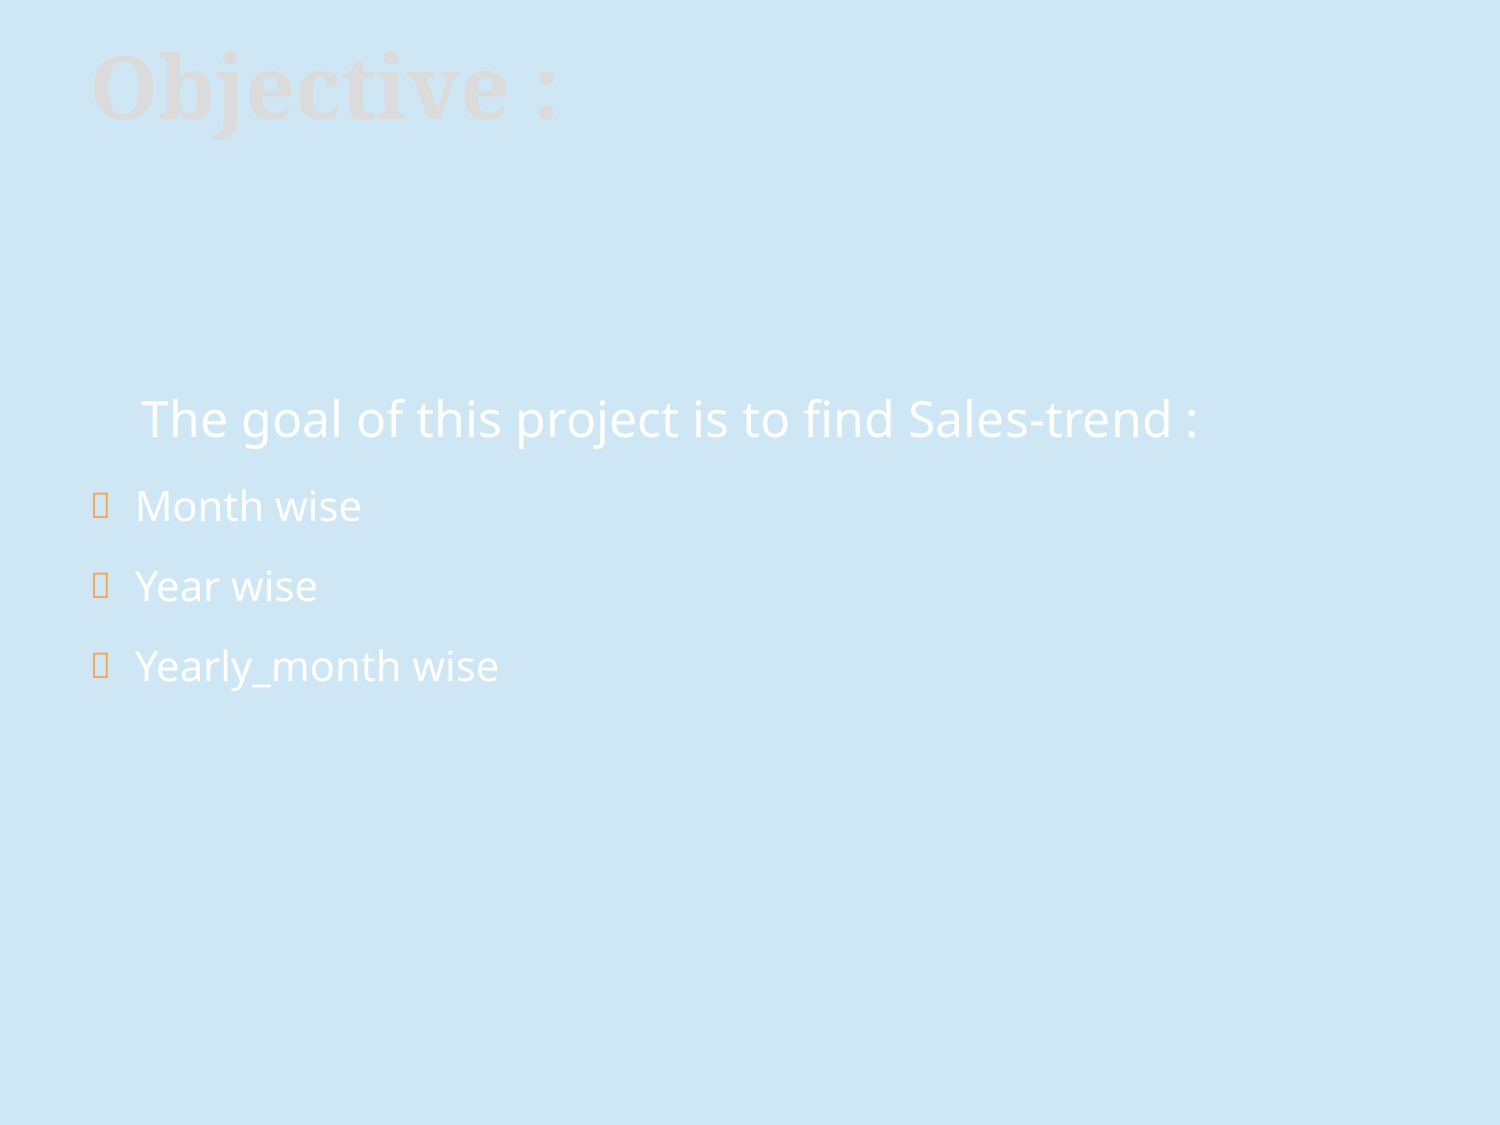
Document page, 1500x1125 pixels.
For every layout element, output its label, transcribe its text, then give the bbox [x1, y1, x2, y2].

title Objective : [75, 24, 1425, 225]
list The goal of this project is to find Sales-trend : Month wise Year wise Yearly_month wise [75, 363, 1425, 1000]
